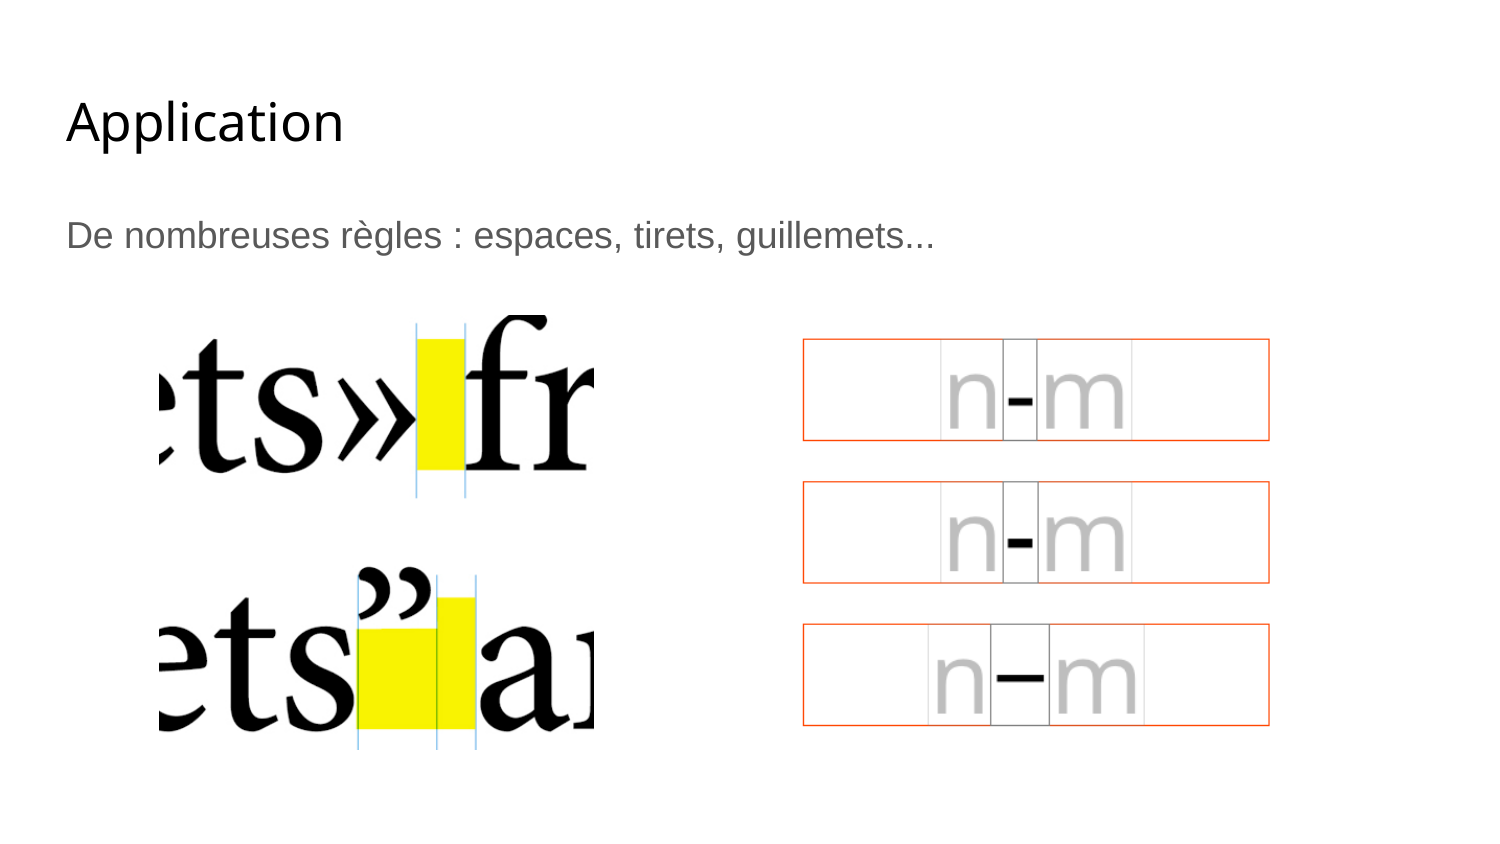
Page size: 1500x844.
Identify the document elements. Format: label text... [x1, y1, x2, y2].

picture [783, 315, 1291, 750]
picture [159, 315, 594, 750]
title Application [51, 72, 1449, 167]
list De nombreuses règles : espaces, tirets, guillemets... [51, 189, 1449, 750]
